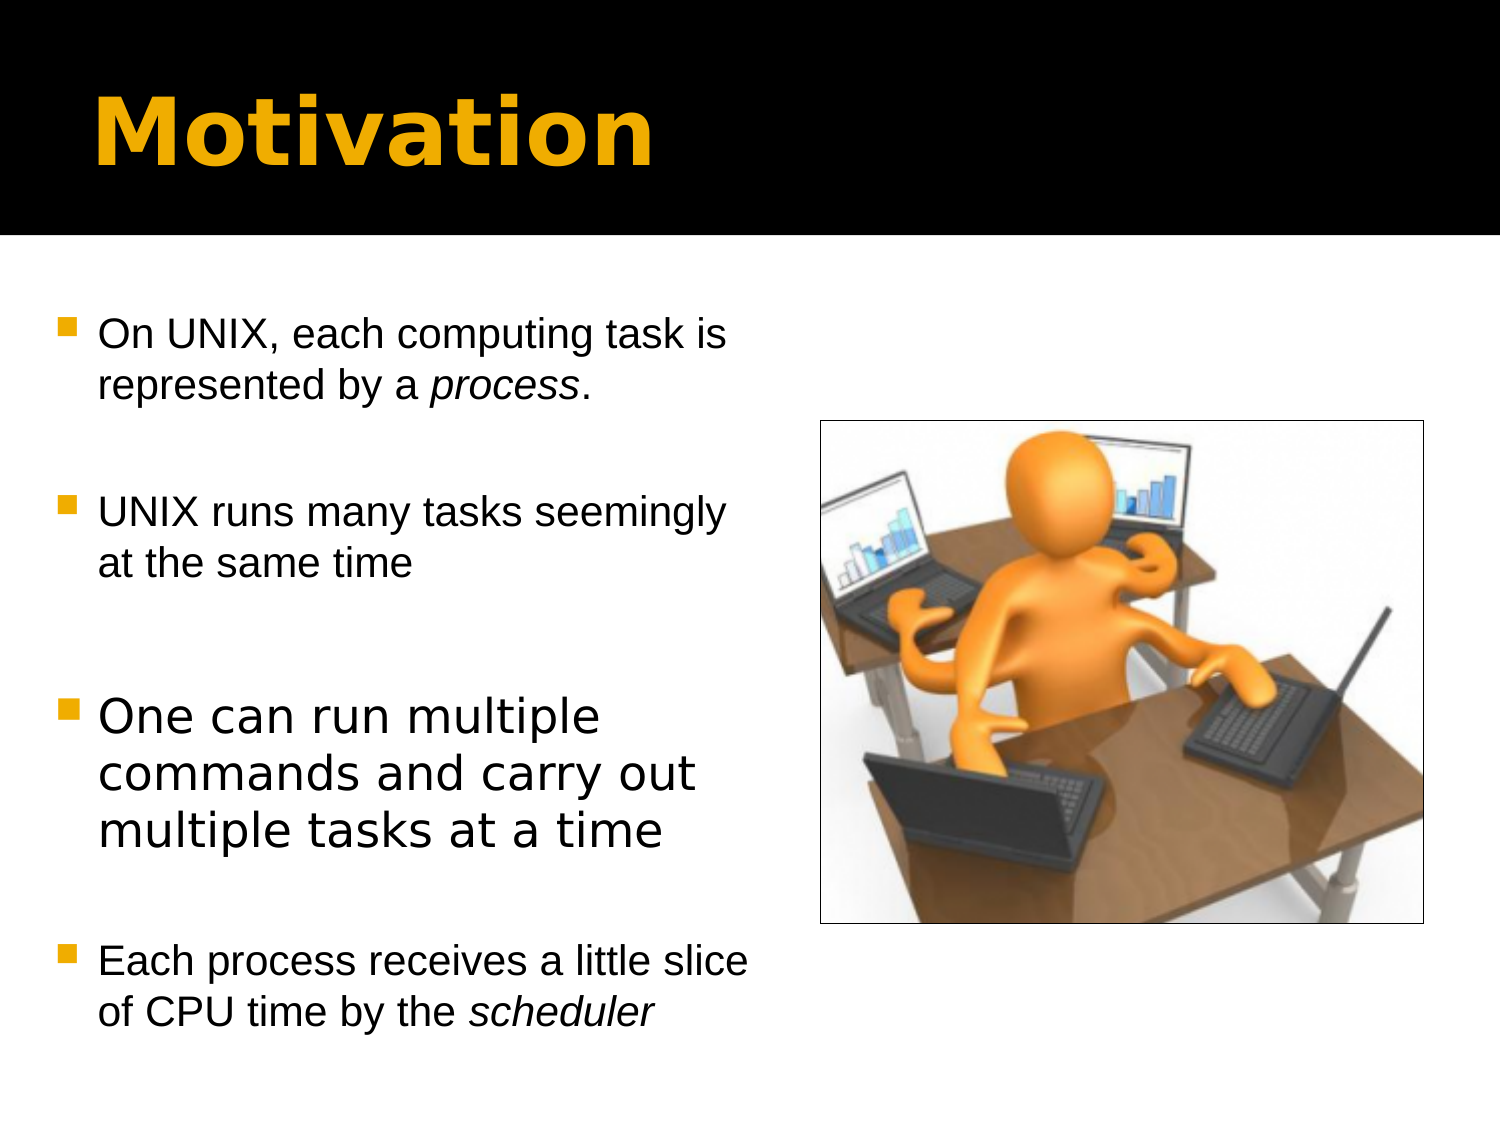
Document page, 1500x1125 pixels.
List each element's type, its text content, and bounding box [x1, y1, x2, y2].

list On UNIX, each computing task is represented by a process. UNIX runs many tasks seemingly at the same time One can run multiple commands and carry out multiple tasks at a time Each process receives a little slice of CPU time by the scheduler [29, 291, 788, 1050]
picture [820, 420, 1424, 924]
title Motivation [75, 25, 1425, 231]
